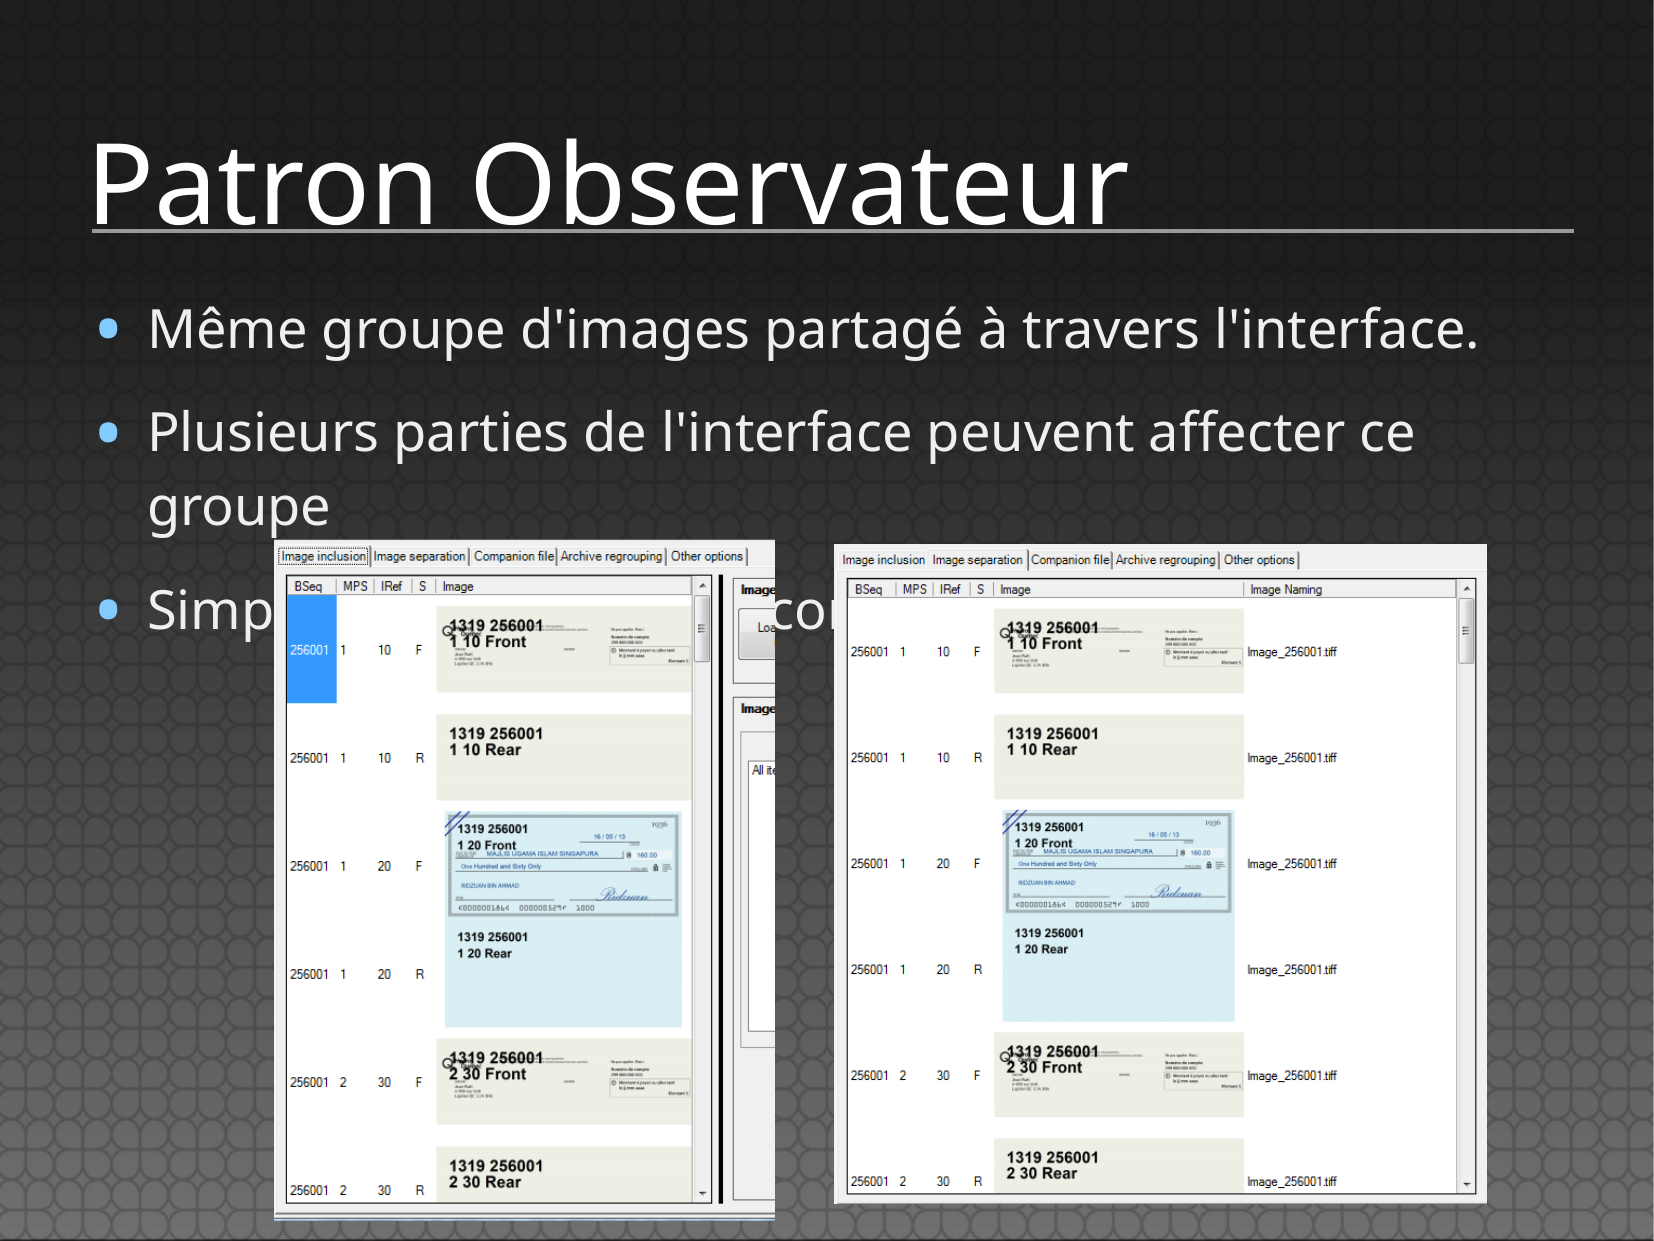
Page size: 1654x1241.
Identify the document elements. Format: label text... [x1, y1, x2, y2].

list Même groupe d'images partagé à travers l'interface. Plusieurs parties de l'interface peuvent affecter ce groupe Simplifie grandement la communication [76, 290, 1565, 801]
title Patron Observateur [86, 112, 1576, 249]
picture [0, 0, 1654, 1241]
